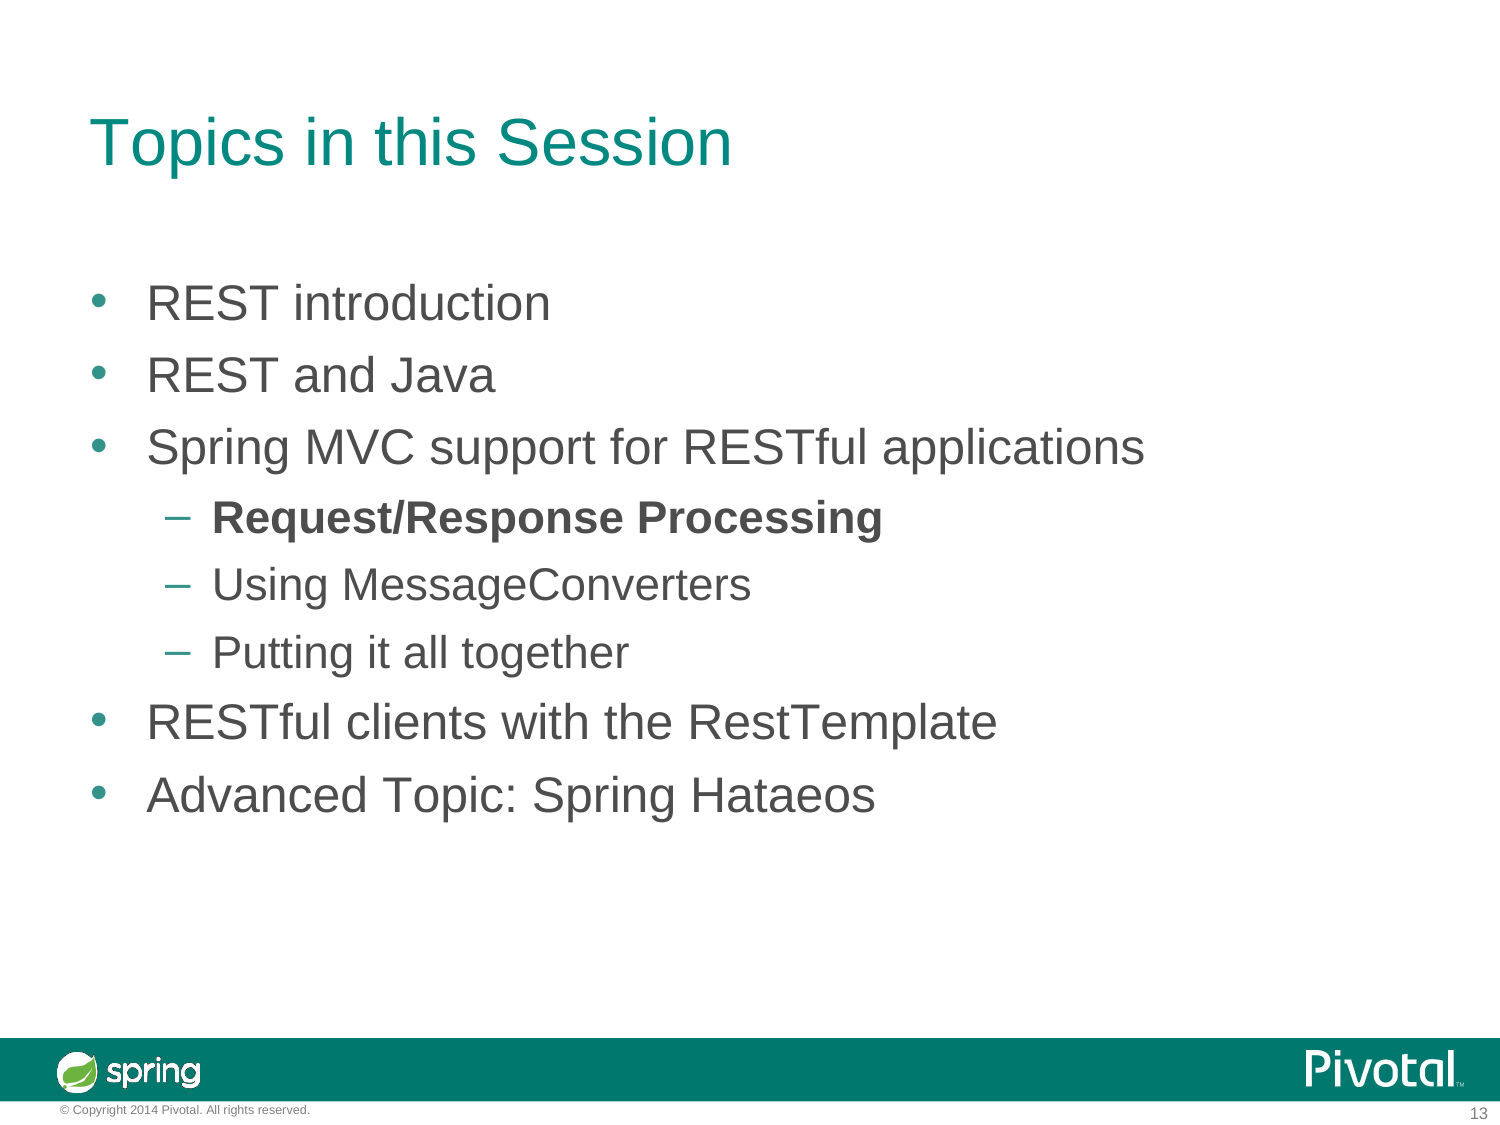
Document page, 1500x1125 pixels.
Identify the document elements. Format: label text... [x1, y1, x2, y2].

title Topics in this Session [75, 44, 1426, 233]
picture [1306, 1050, 1464, 1087]
list REST introduction REST and Java Spring MVC support for RESTful applications Request/Response Processing Using MessageConverters Putting it all together RESTful clients with the RestTemplate Advanced Topic: Spring Hataeos [75, 262, 1426, 1005]
picture [32, 1041, 210, 1103]
